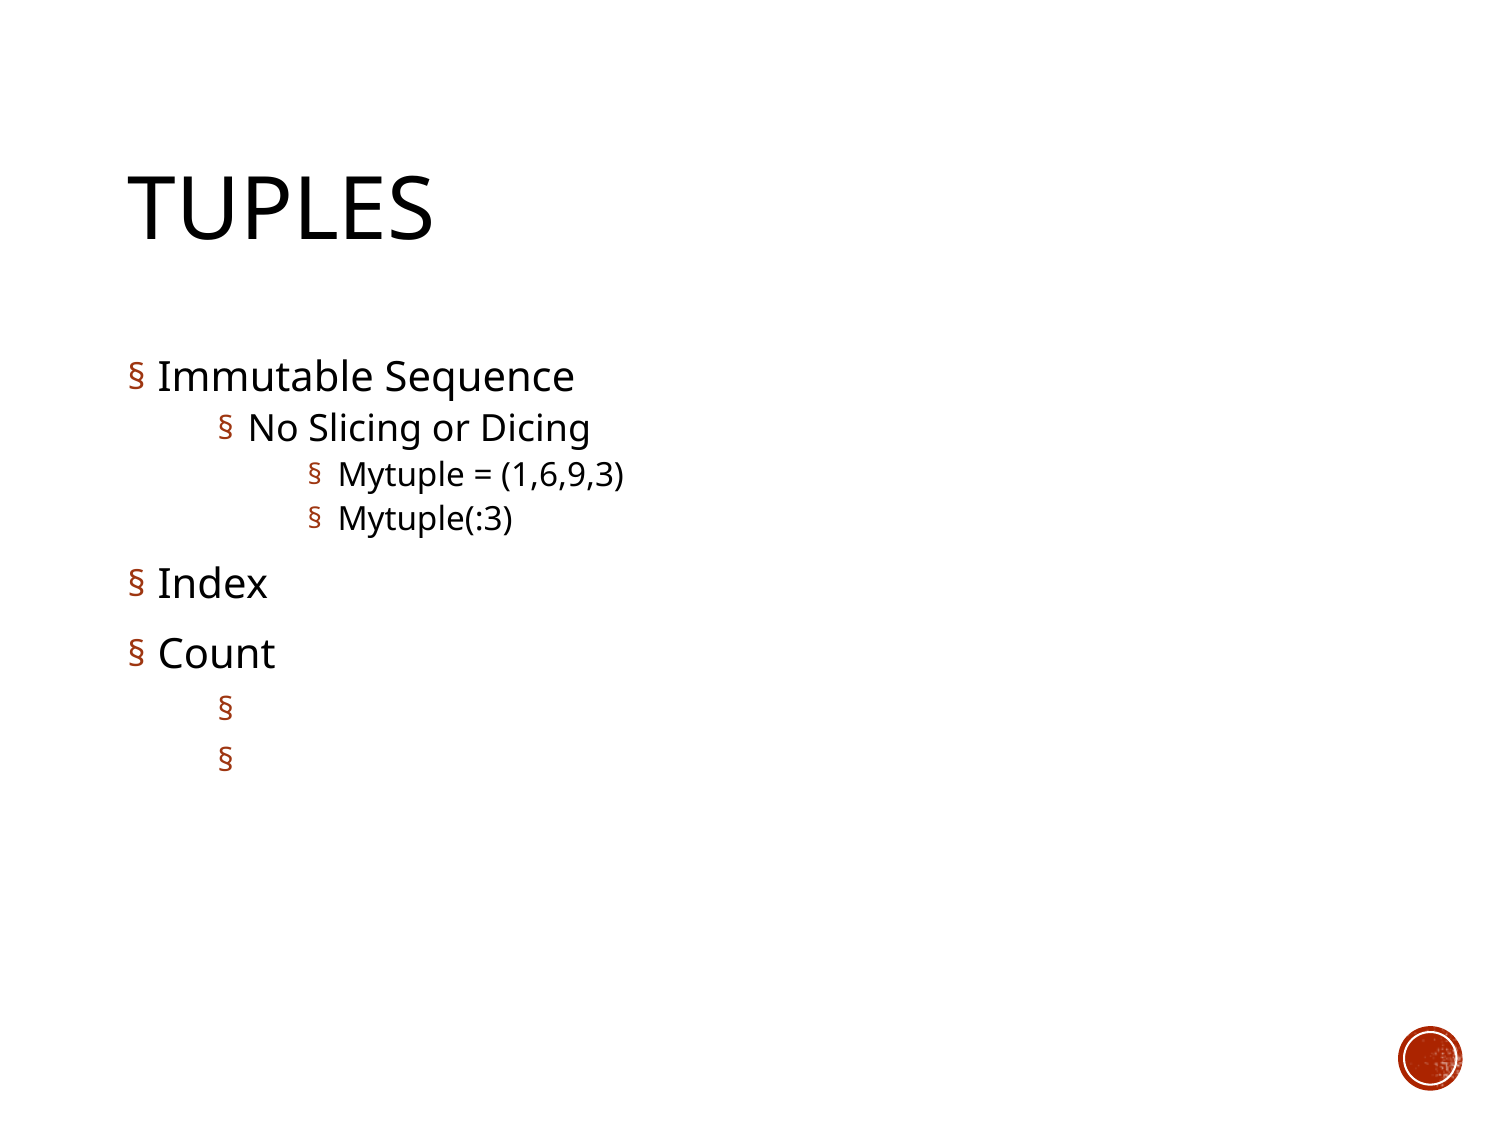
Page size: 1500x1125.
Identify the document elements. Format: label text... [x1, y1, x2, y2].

title Tuples [112, 79, 1388, 344]
list Immutable Sequence No Slicing or Dicing Mytuple = (1,6,9,3) Mytuple(:3) Index Count [112, 348, 1388, 1013]
